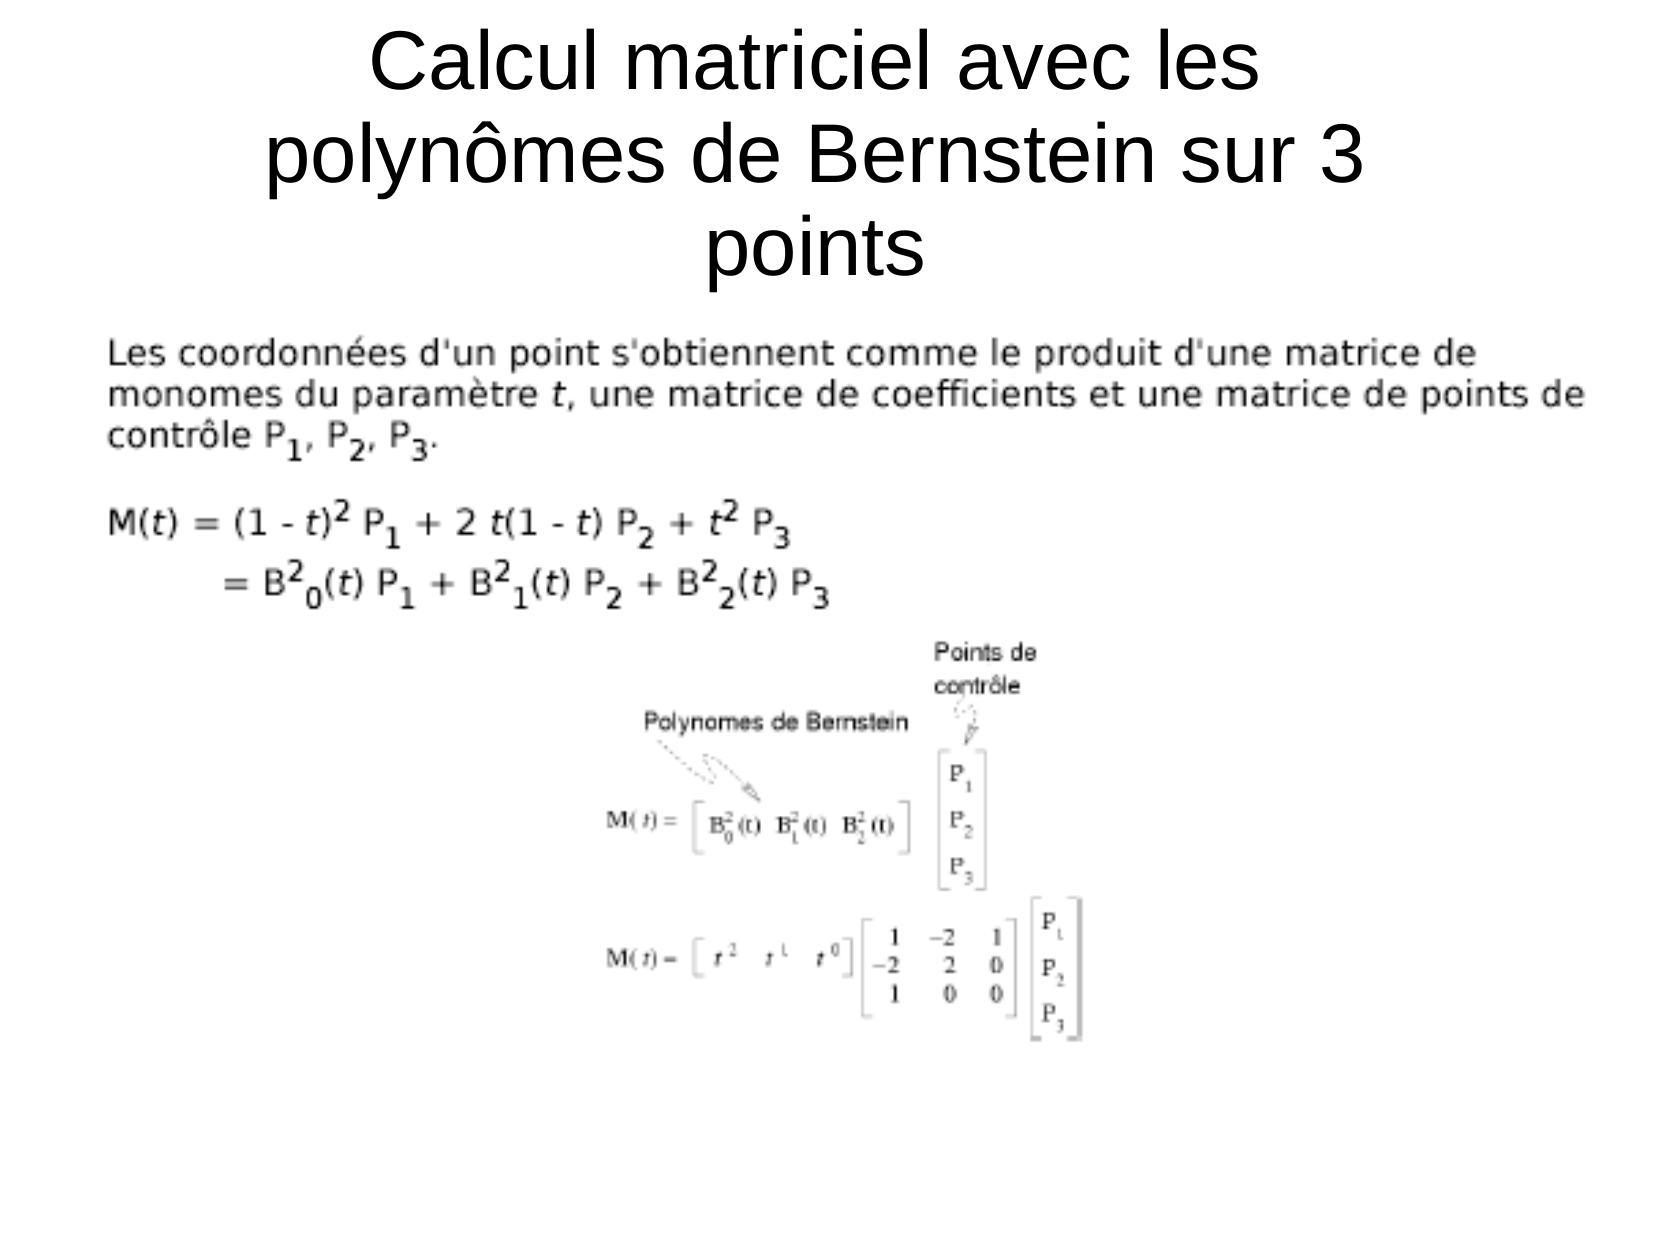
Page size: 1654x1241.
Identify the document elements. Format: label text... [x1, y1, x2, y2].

title Calcul matriciel avec les polynômes de Bernstein sur 3 points [168, 13, 1463, 293]
picture [0, 302, 1654, 1086]
